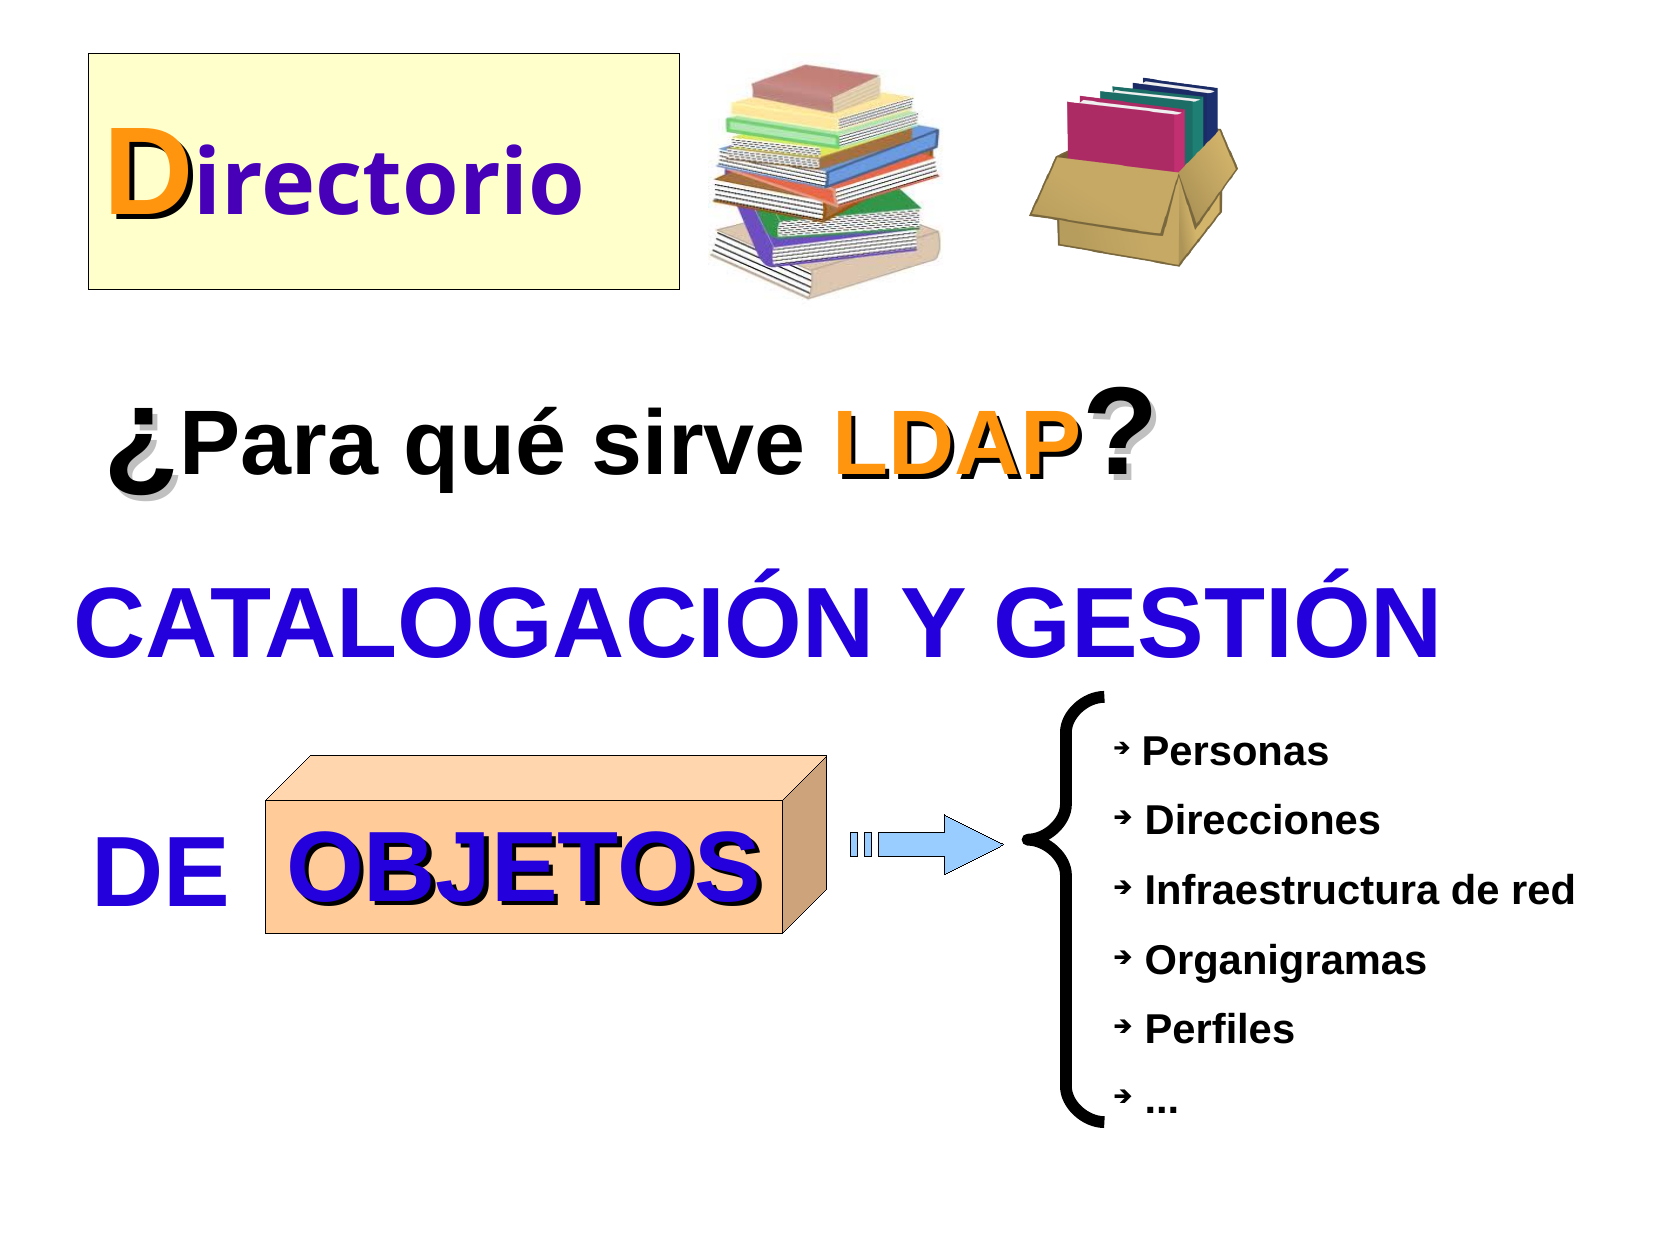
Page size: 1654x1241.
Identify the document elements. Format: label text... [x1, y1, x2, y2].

text_box CATALOGACIÓN Y GESTIÓN [59, 559, 1595, 687]
text_box [850, 832, 858, 857]
picture [1026, 58, 1241, 273]
text_box [864, 832, 872, 857]
text_box OBJETOS [265, 801, 782, 934]
text_box Directorio [88, 53, 680, 290]
text_box modify [265, 755, 826, 801]
text_box [878, 814, 1004, 875]
picture [708, 53, 944, 310]
text_box ¿Para qué sirve LDAP? [88, 354, 1329, 509]
text_box Personas Direcciones Infraestructura de red Organigramas Perfiles ... [1098, 696, 1625, 1107]
text_box DE [76, 809, 254, 936]
